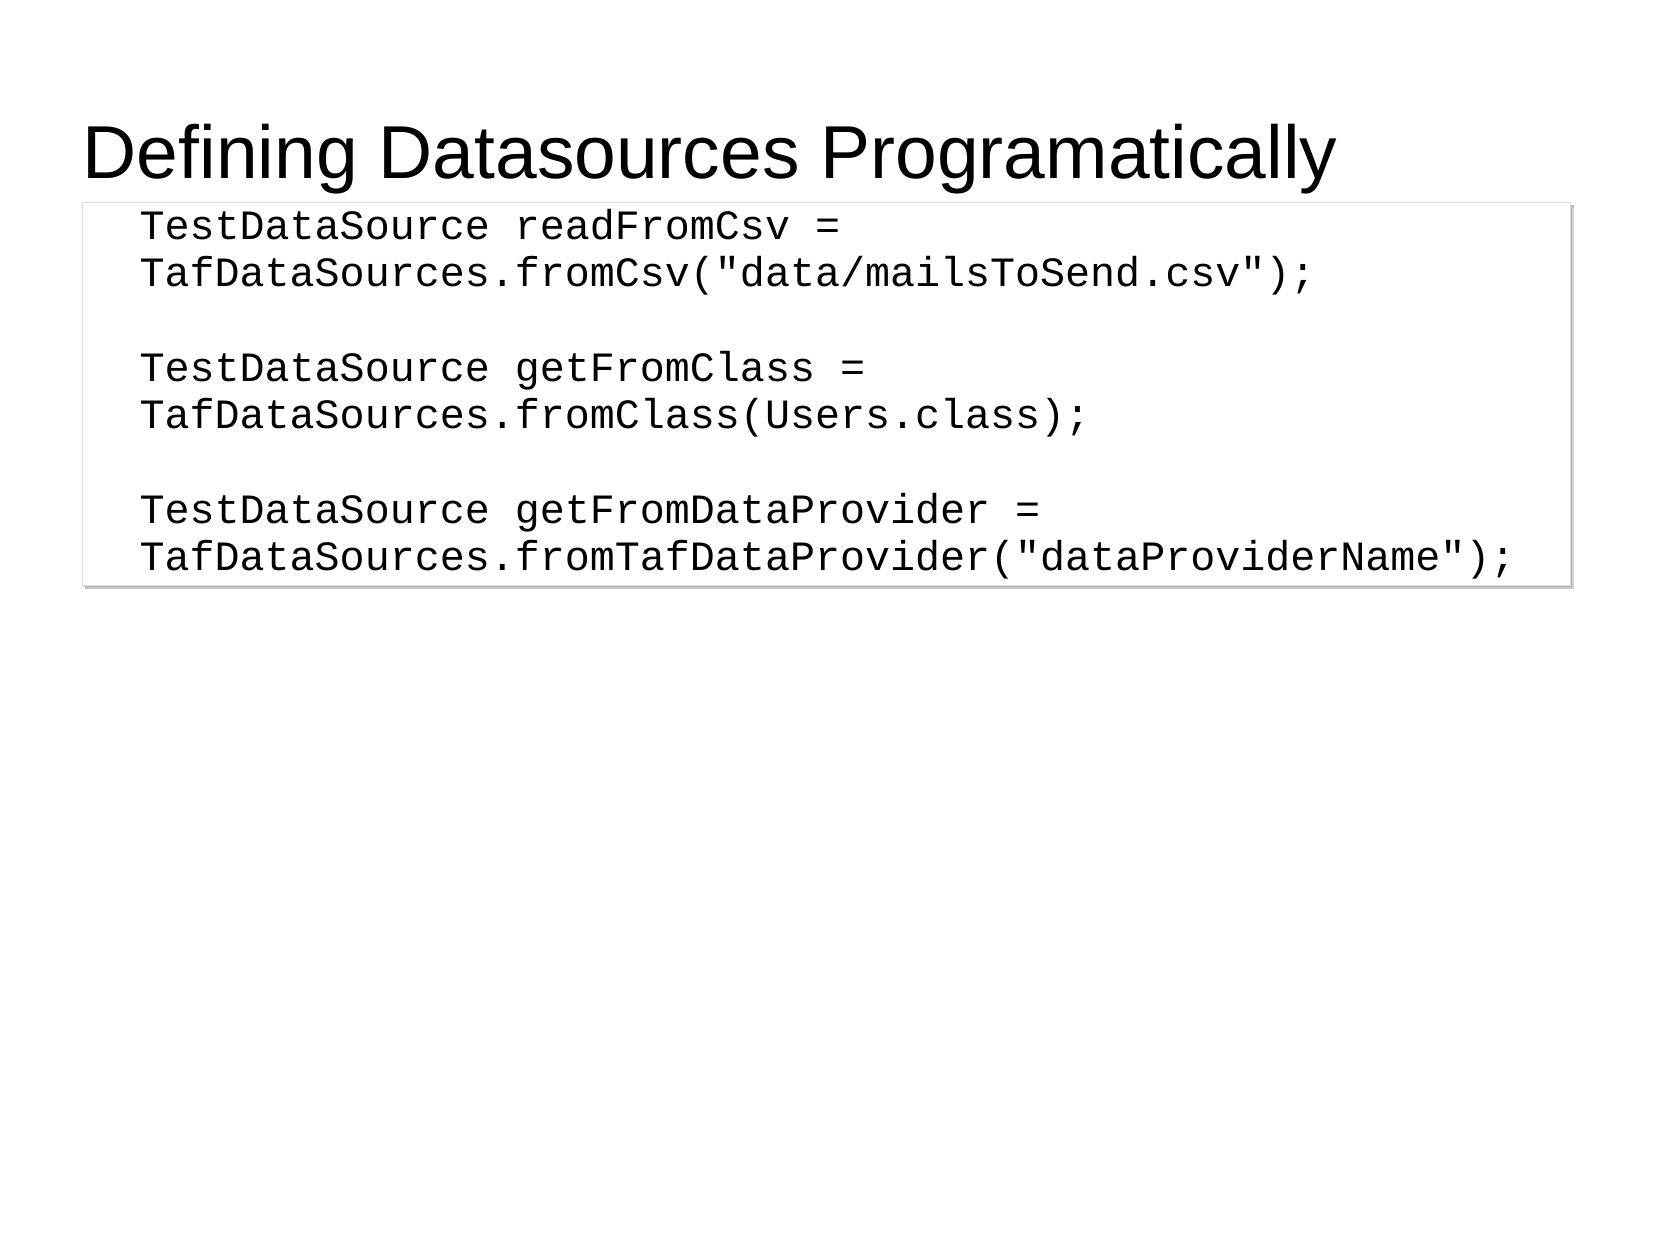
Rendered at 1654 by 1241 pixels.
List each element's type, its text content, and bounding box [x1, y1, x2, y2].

subtitle TestDataSource readFromCsv = TafDataSources.fromCsv("data/mailsToSend.csv"); TestDataSource getFromClass = TafDataSources.fromClass(Users.class); TestDataSource getFromDataProvider = TafDataSources.fromTafDataProvider("dataProviderName"); [82, 202, 1571, 586]
title Defining Datasources Programatically [82, 49, 1571, 202]
